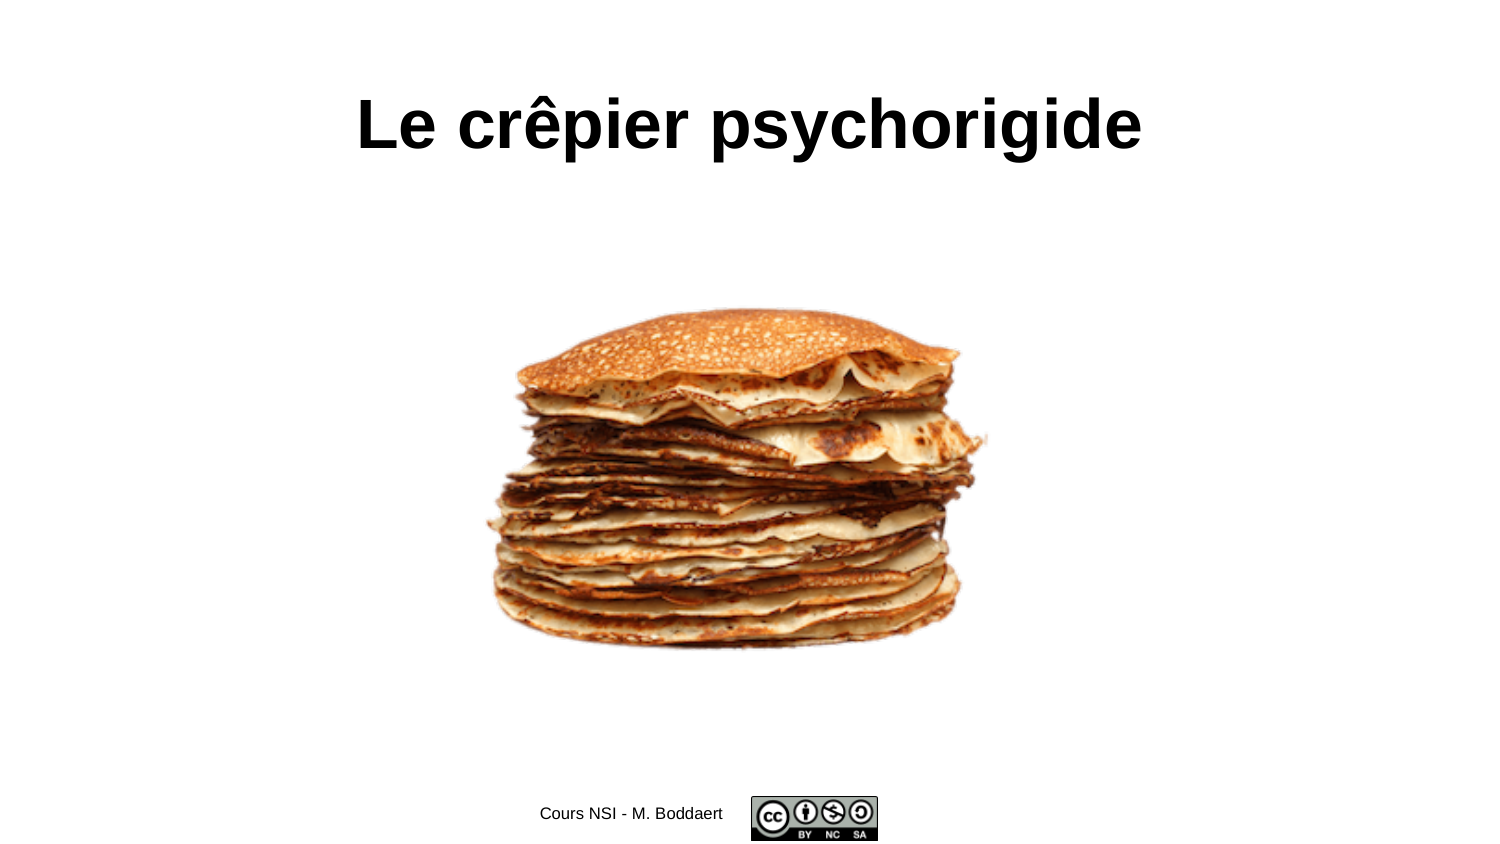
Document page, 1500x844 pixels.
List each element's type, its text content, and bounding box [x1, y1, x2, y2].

picture [751, 796, 878, 841]
picture [425, 210, 1046, 766]
title Le crêpier psychorigide [51, 63, 1449, 178]
